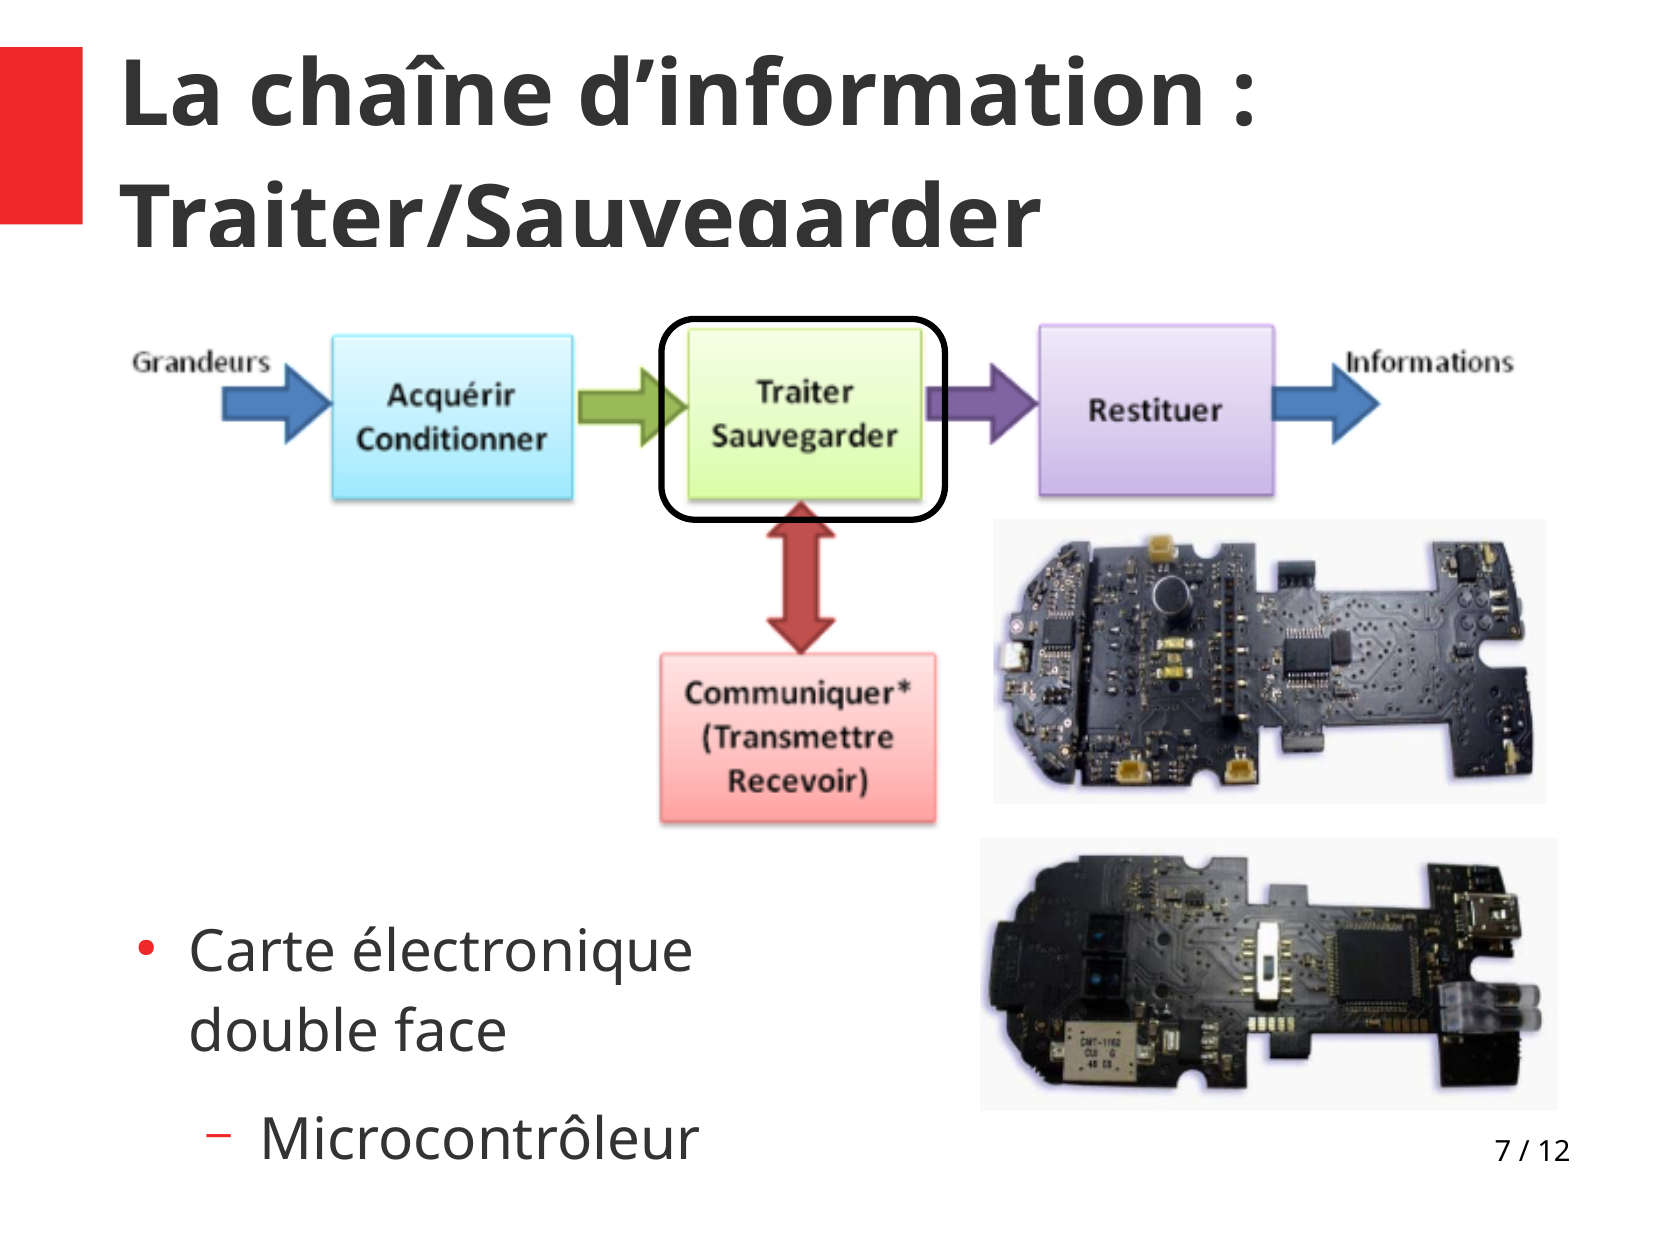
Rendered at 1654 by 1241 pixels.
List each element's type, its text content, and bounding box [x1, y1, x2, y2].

title La chaîne d’information : Traiter/Sauvegarder [118, 45, 1571, 260]
list Carte électronique double face Microcontrôleur [118, 909, 810, 1074]
picture [118, 247, 1558, 1111]
